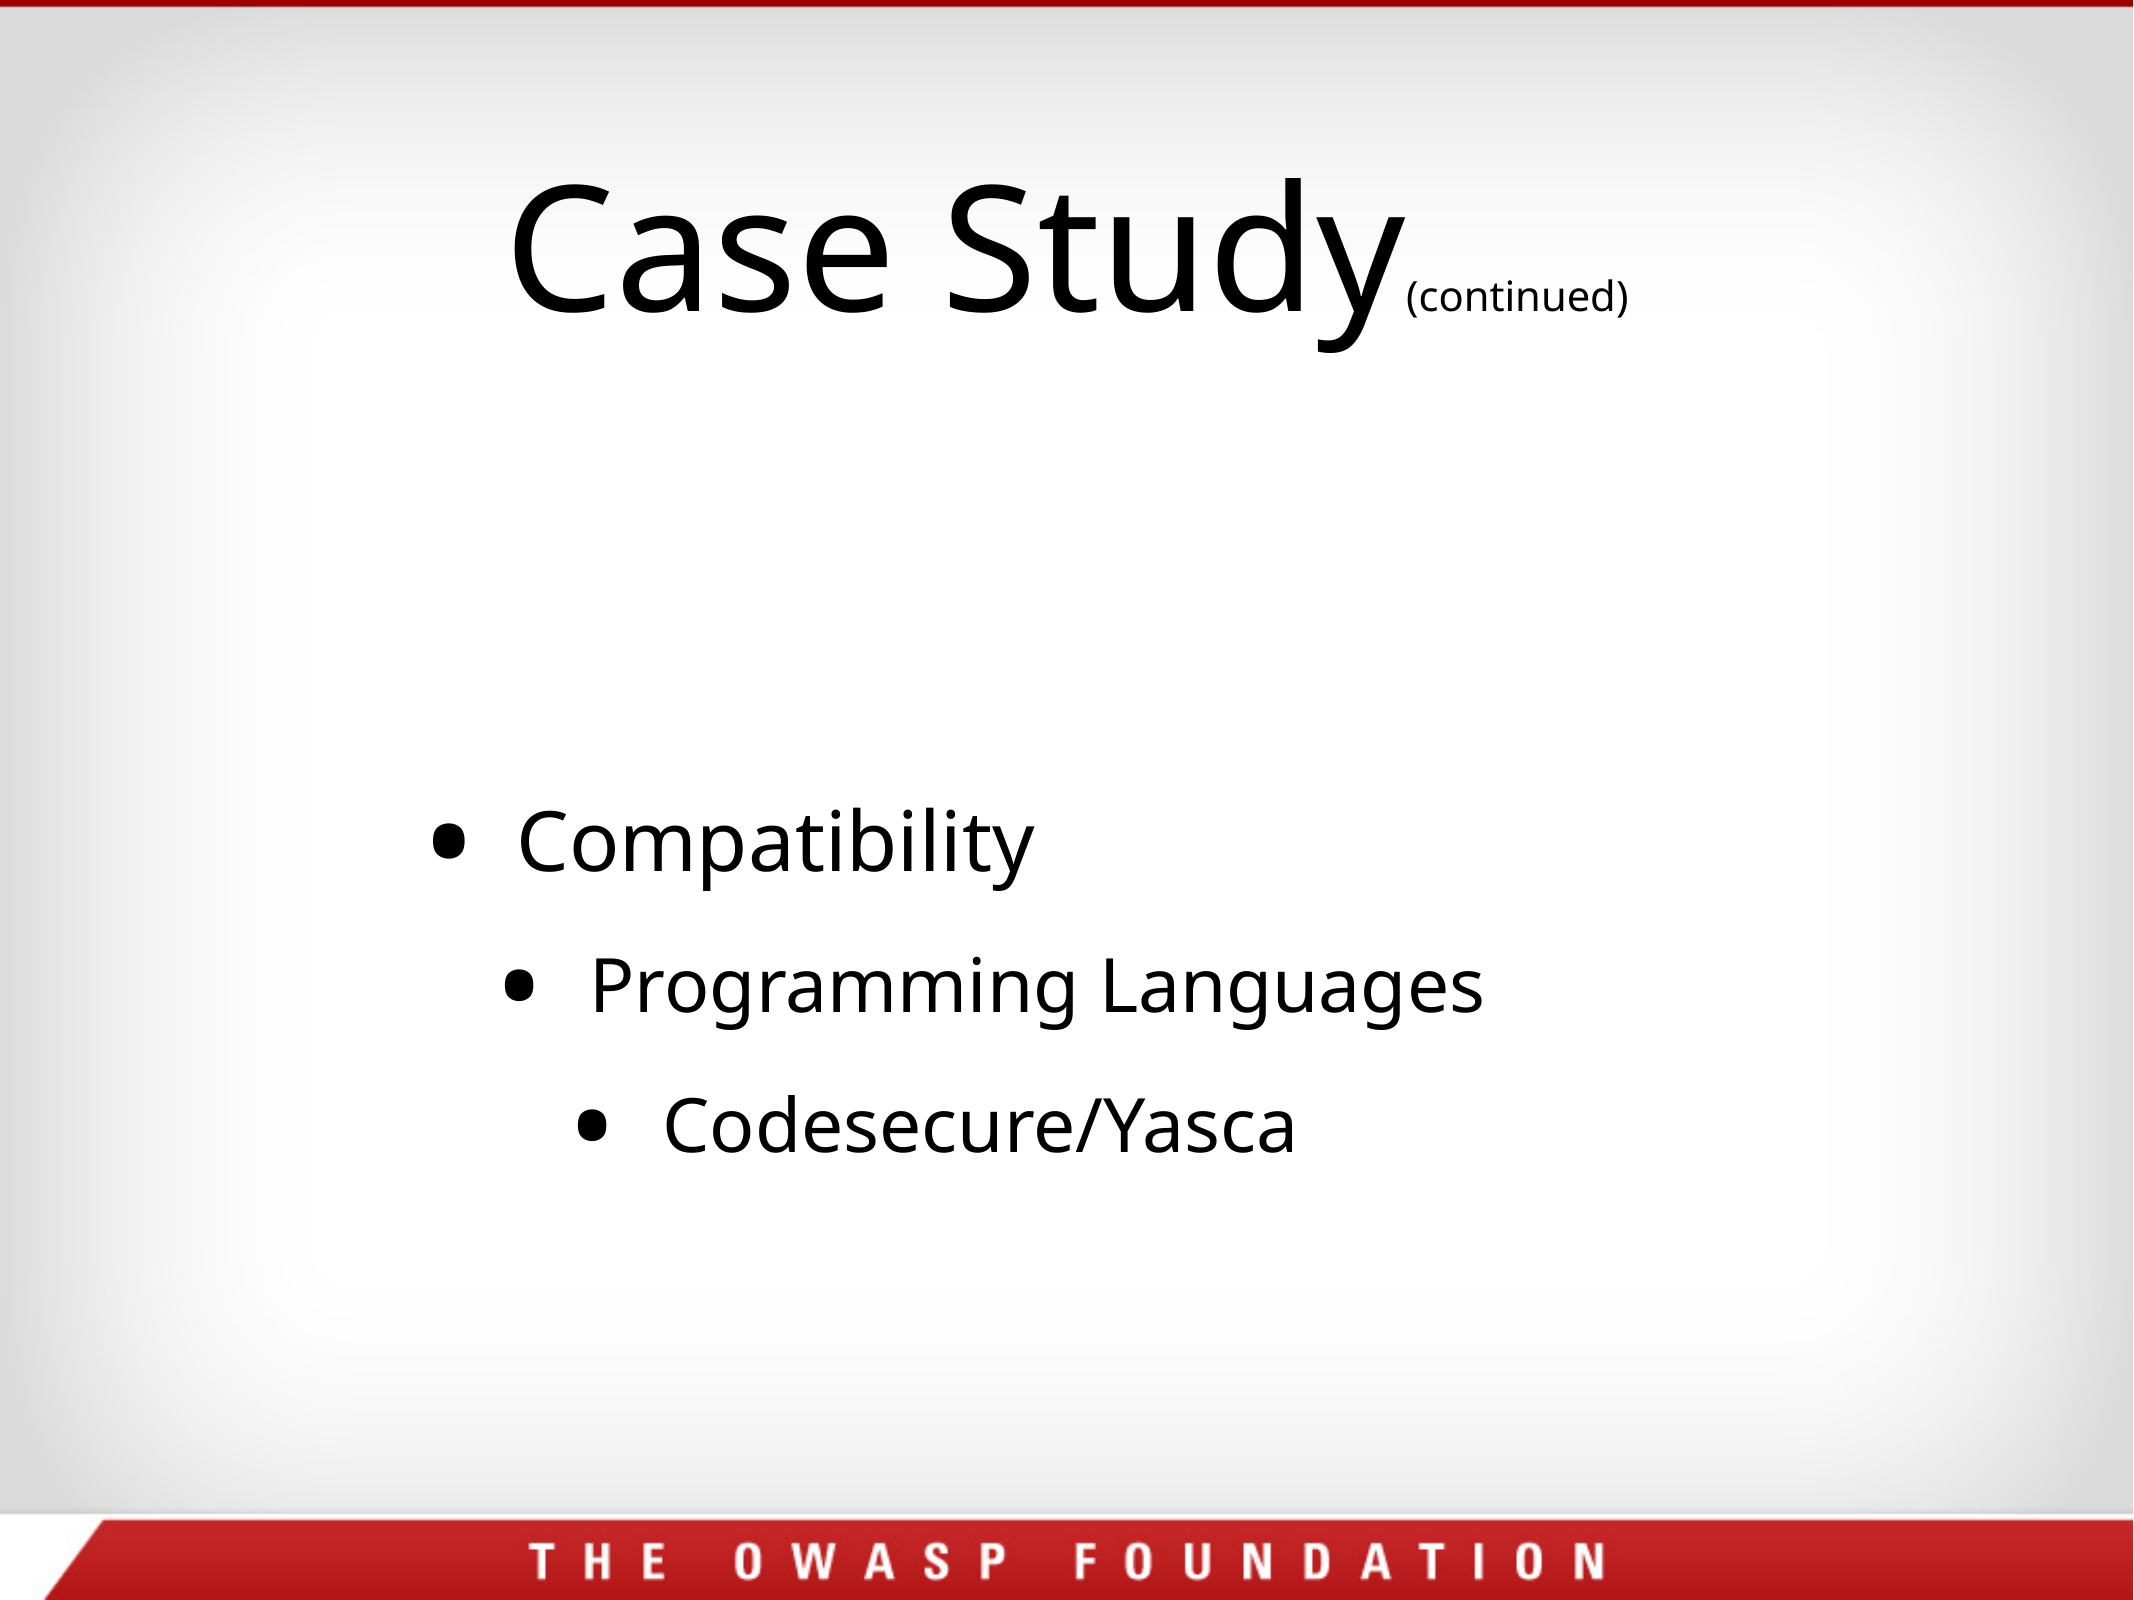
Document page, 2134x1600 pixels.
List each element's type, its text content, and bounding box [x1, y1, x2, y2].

picture [0, 0, 2134, 1600]
title Case Study(continued) [208, 22, 1925, 461]
list Compatibility Programming Languages Codesecure/Yasca [225, 450, 1942, 1506]
